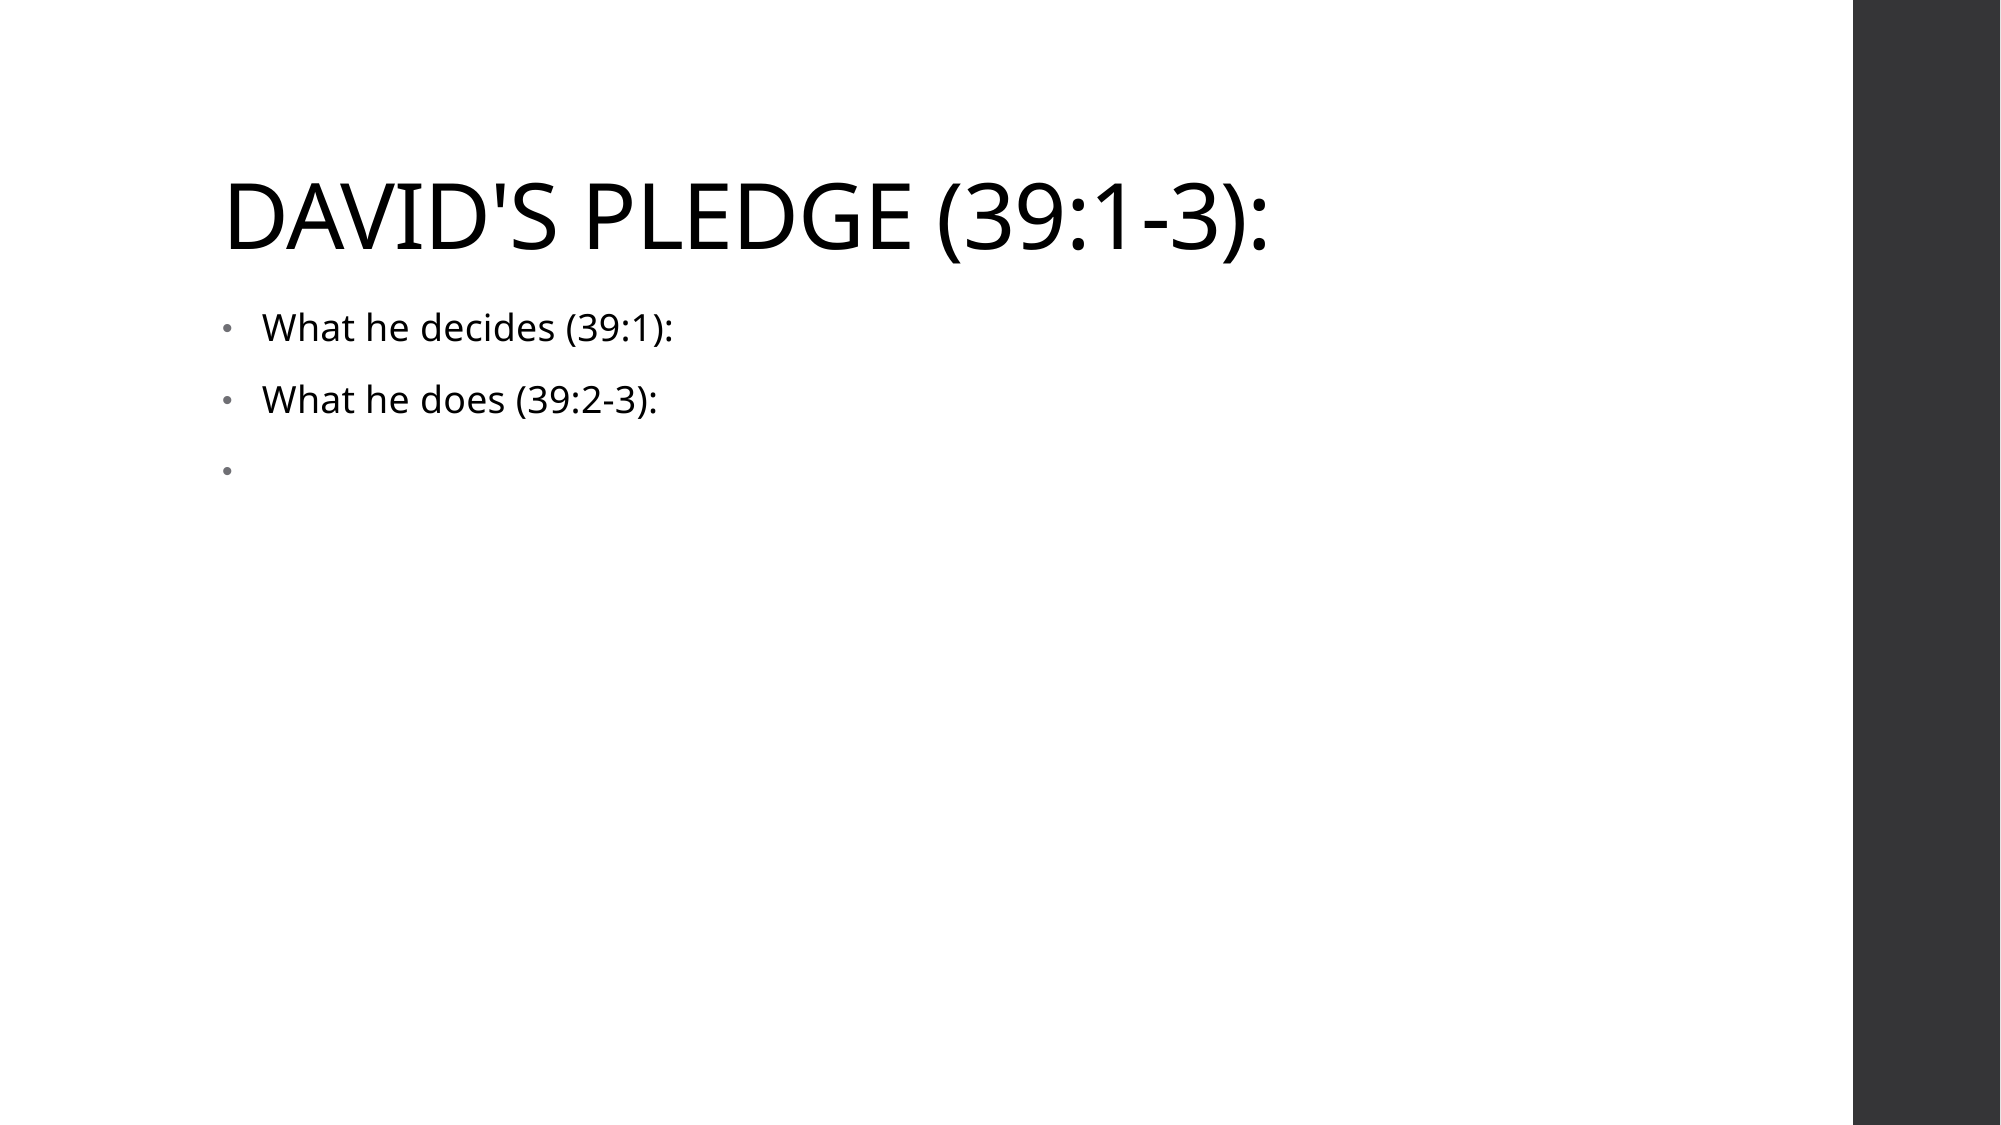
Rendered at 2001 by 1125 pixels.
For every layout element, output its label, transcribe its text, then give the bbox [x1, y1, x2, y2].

title DAVID'S PLEDGE (39:1-3): [206, 60, 1797, 278]
list What he decides (39:1): What he does (39:2-3): [206, 299, 1617, 1014]
